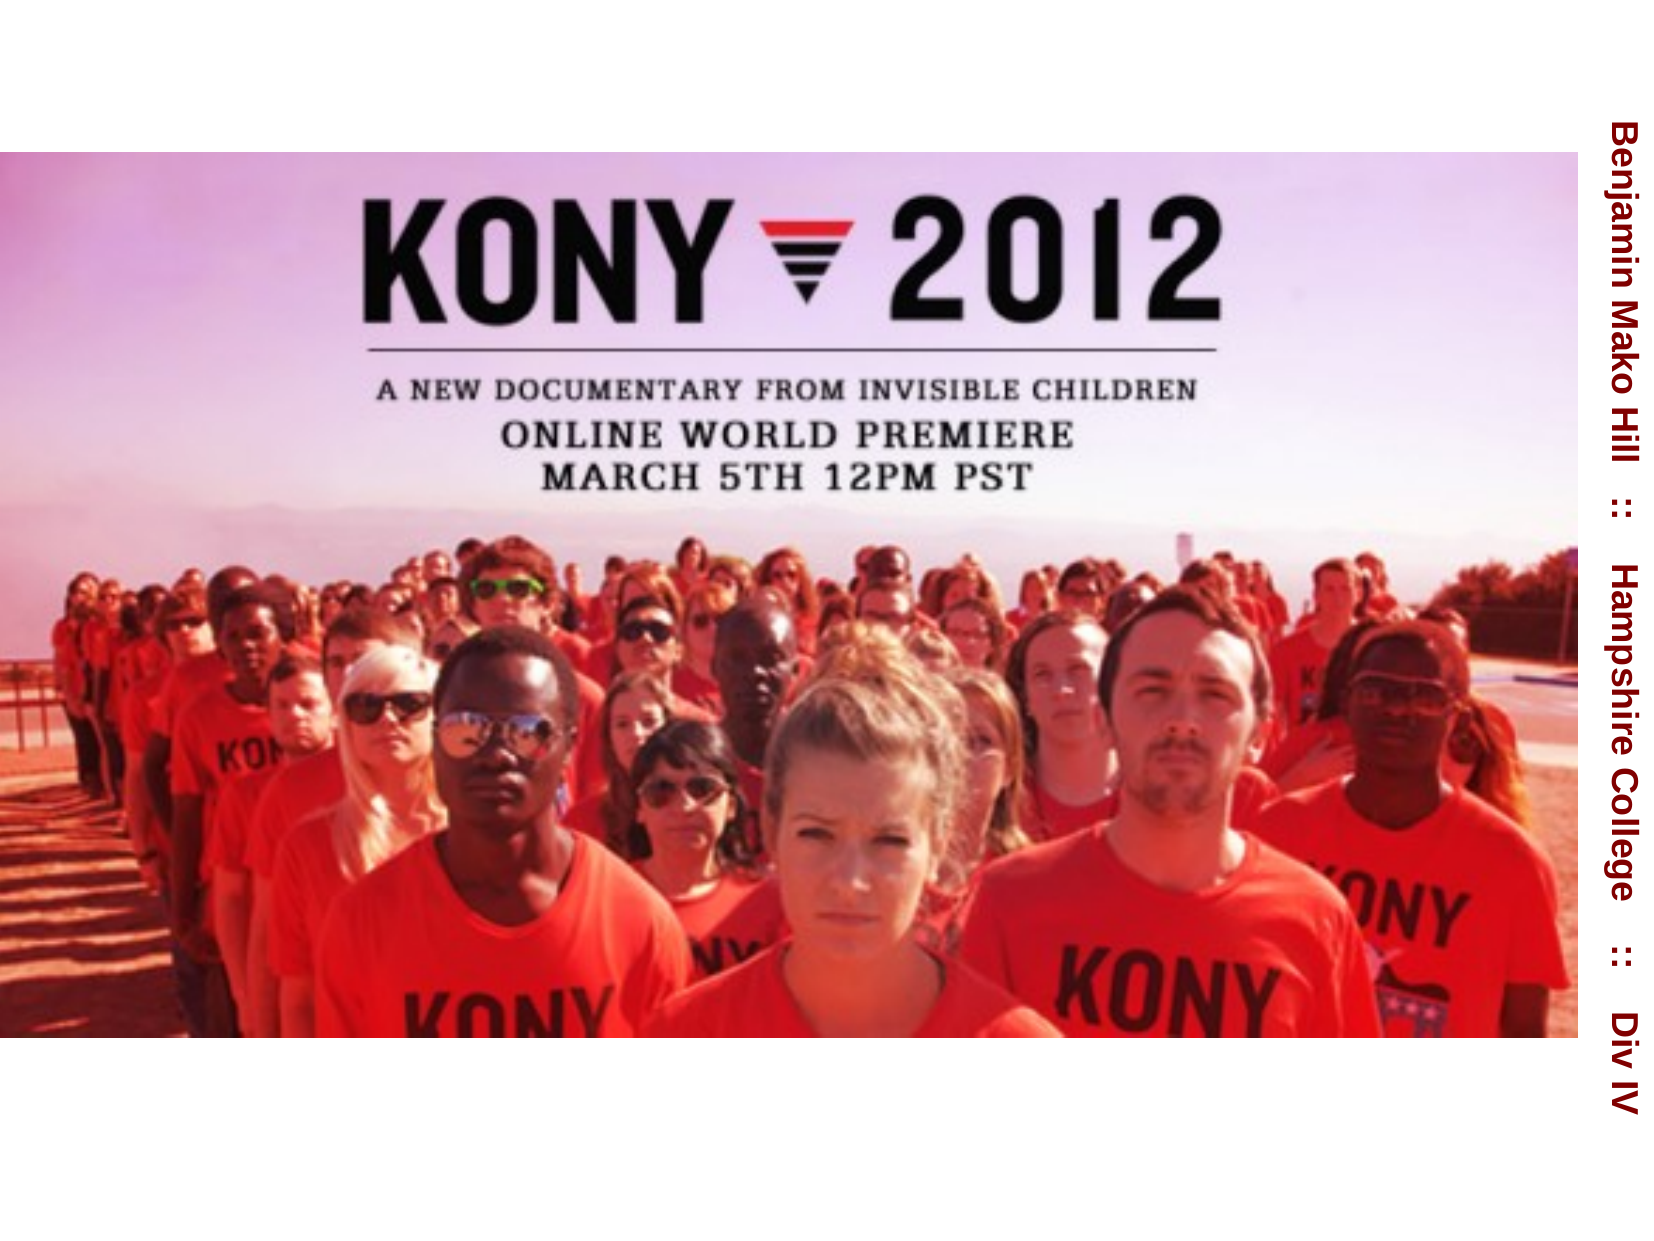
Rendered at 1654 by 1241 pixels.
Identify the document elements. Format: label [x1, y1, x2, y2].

picture [0, 152, 1578, 1038]
